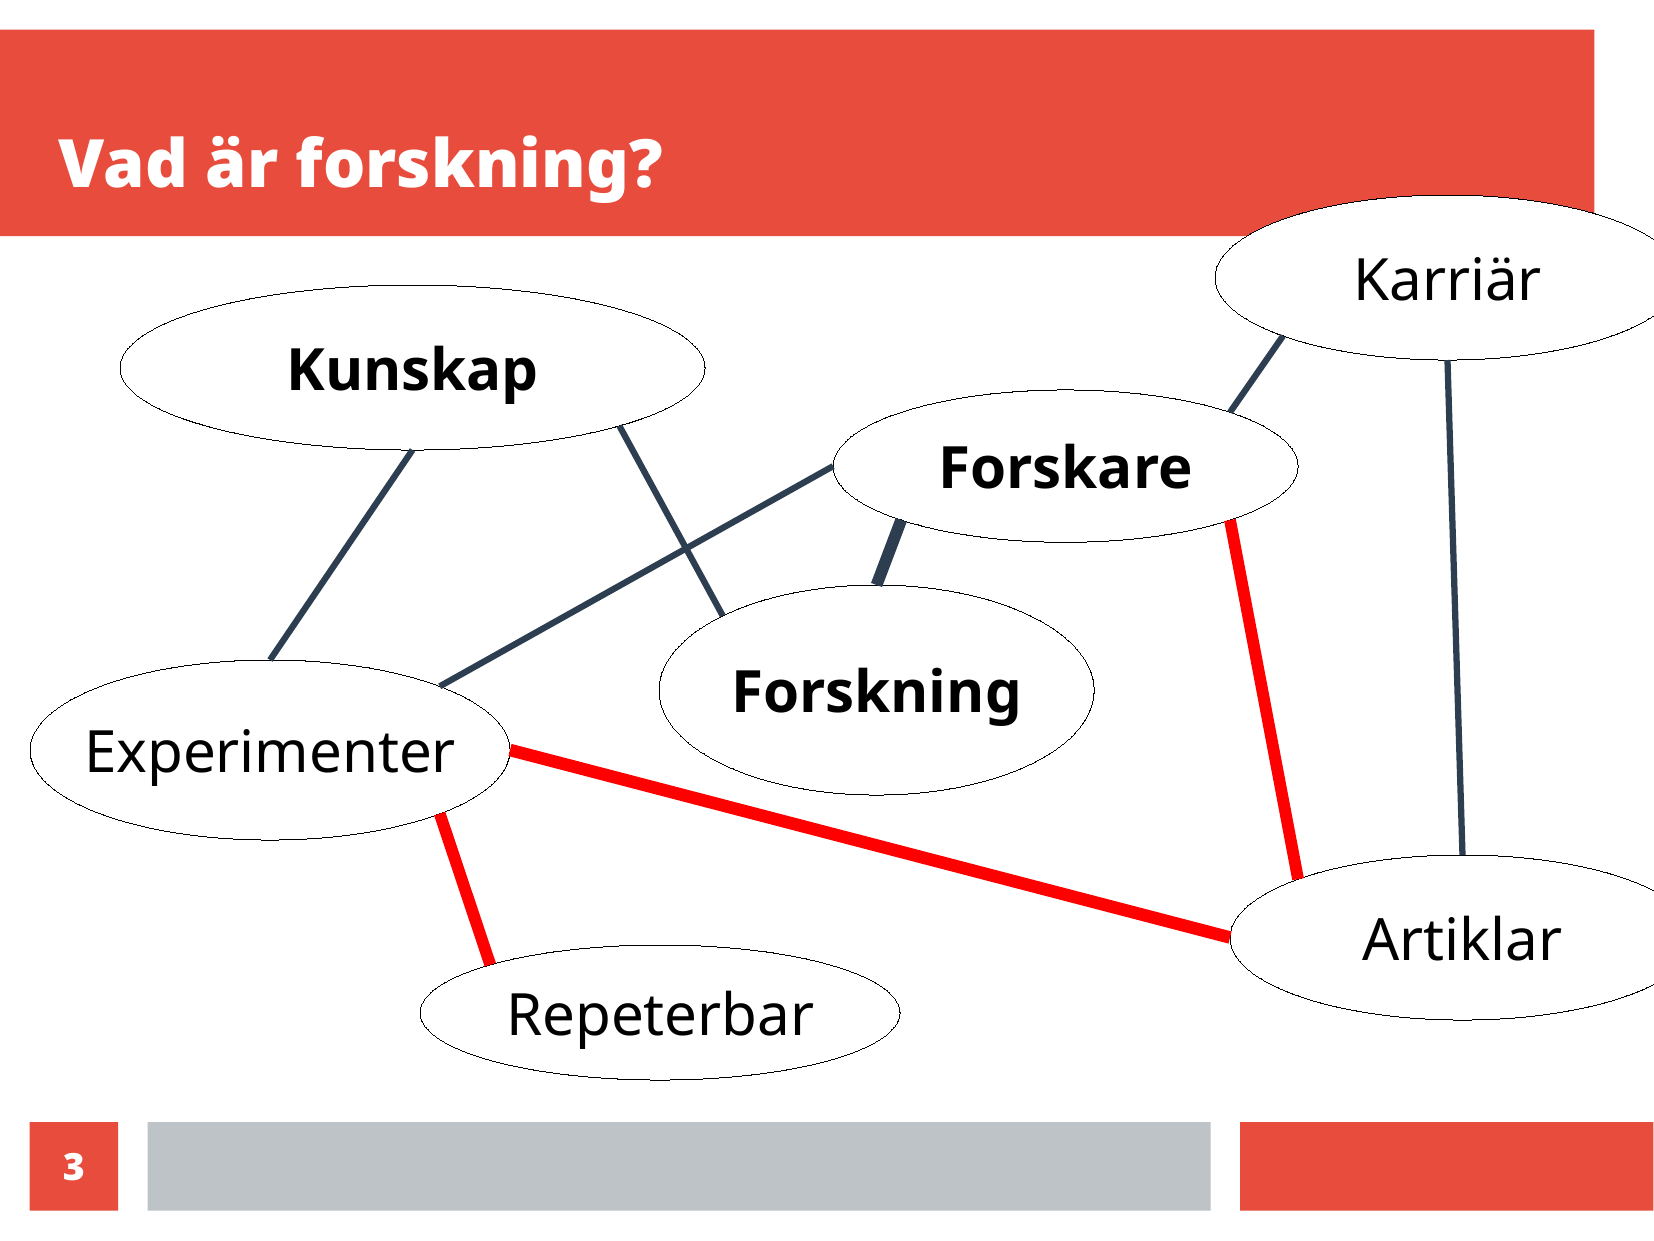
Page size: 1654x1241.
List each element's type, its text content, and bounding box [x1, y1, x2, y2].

text_box Artiklar [1230, 855, 1654, 1021]
text_box Experimenter [30, 660, 510, 841]
text_box Repeterbar [420, 945, 901, 1081]
title Vad är forskning? [59, 59, 1595, 207]
text_box Karriär [1215, 195, 1654, 361]
text_box Forskare [833, 389, 1299, 543]
text_box Forskning [659, 585, 1095, 796]
text_box Kunskap [120, 285, 706, 451]
